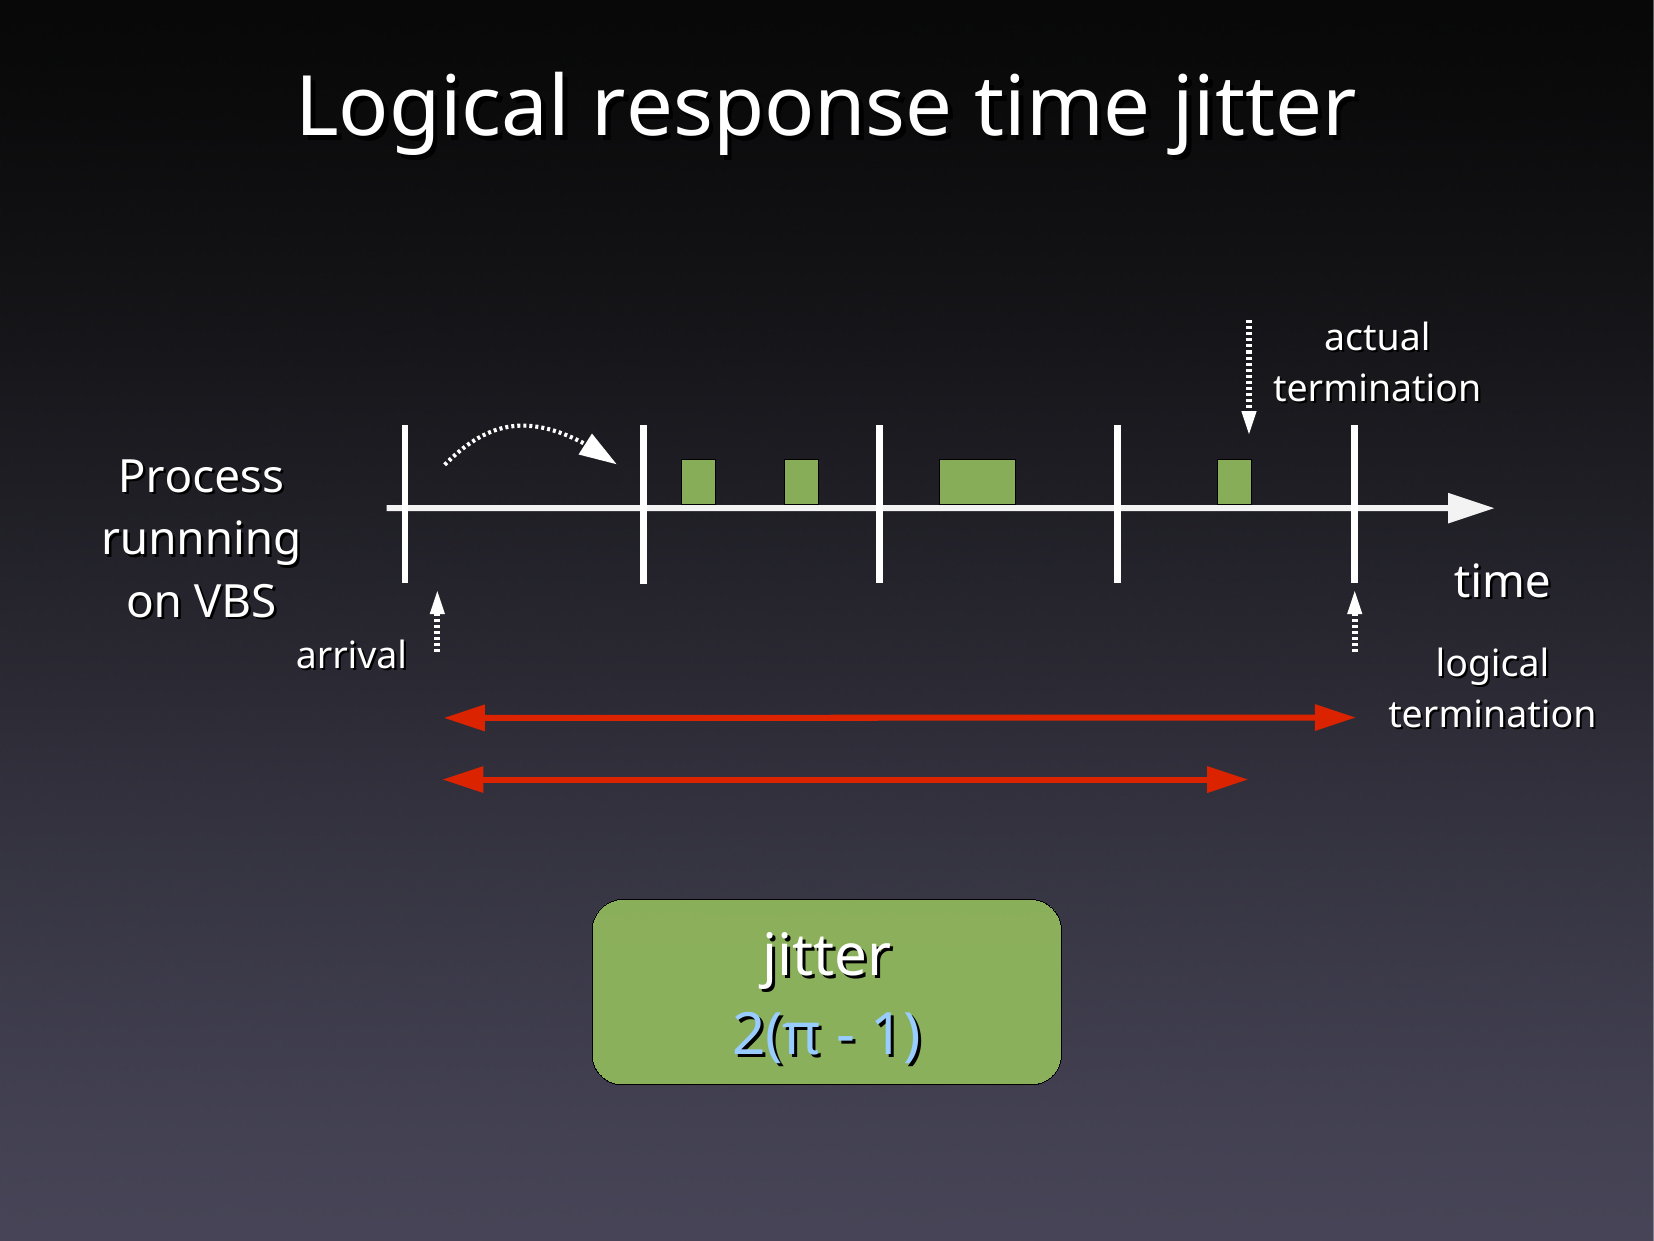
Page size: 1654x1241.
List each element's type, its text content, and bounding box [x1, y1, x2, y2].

text_box jitter 2(π - 1) [592, 899, 1062, 1085]
text_box logical termination [1381, 636, 1604, 738]
picture [0, 0, 1654, 1241]
text_box arrival [274, 628, 429, 680]
text_box [1217, 459, 1252, 505]
text_box actual termination [1266, 310, 1489, 411]
text_box [939, 459, 1016, 505]
text_box [681, 459, 716, 505]
text_box Process runnning on VBS [88, 443, 314, 628]
text_box time [1454, 548, 1574, 610]
text_box [784, 459, 819, 505]
title Logical response time jitter [120, 0, 1533, 208]
